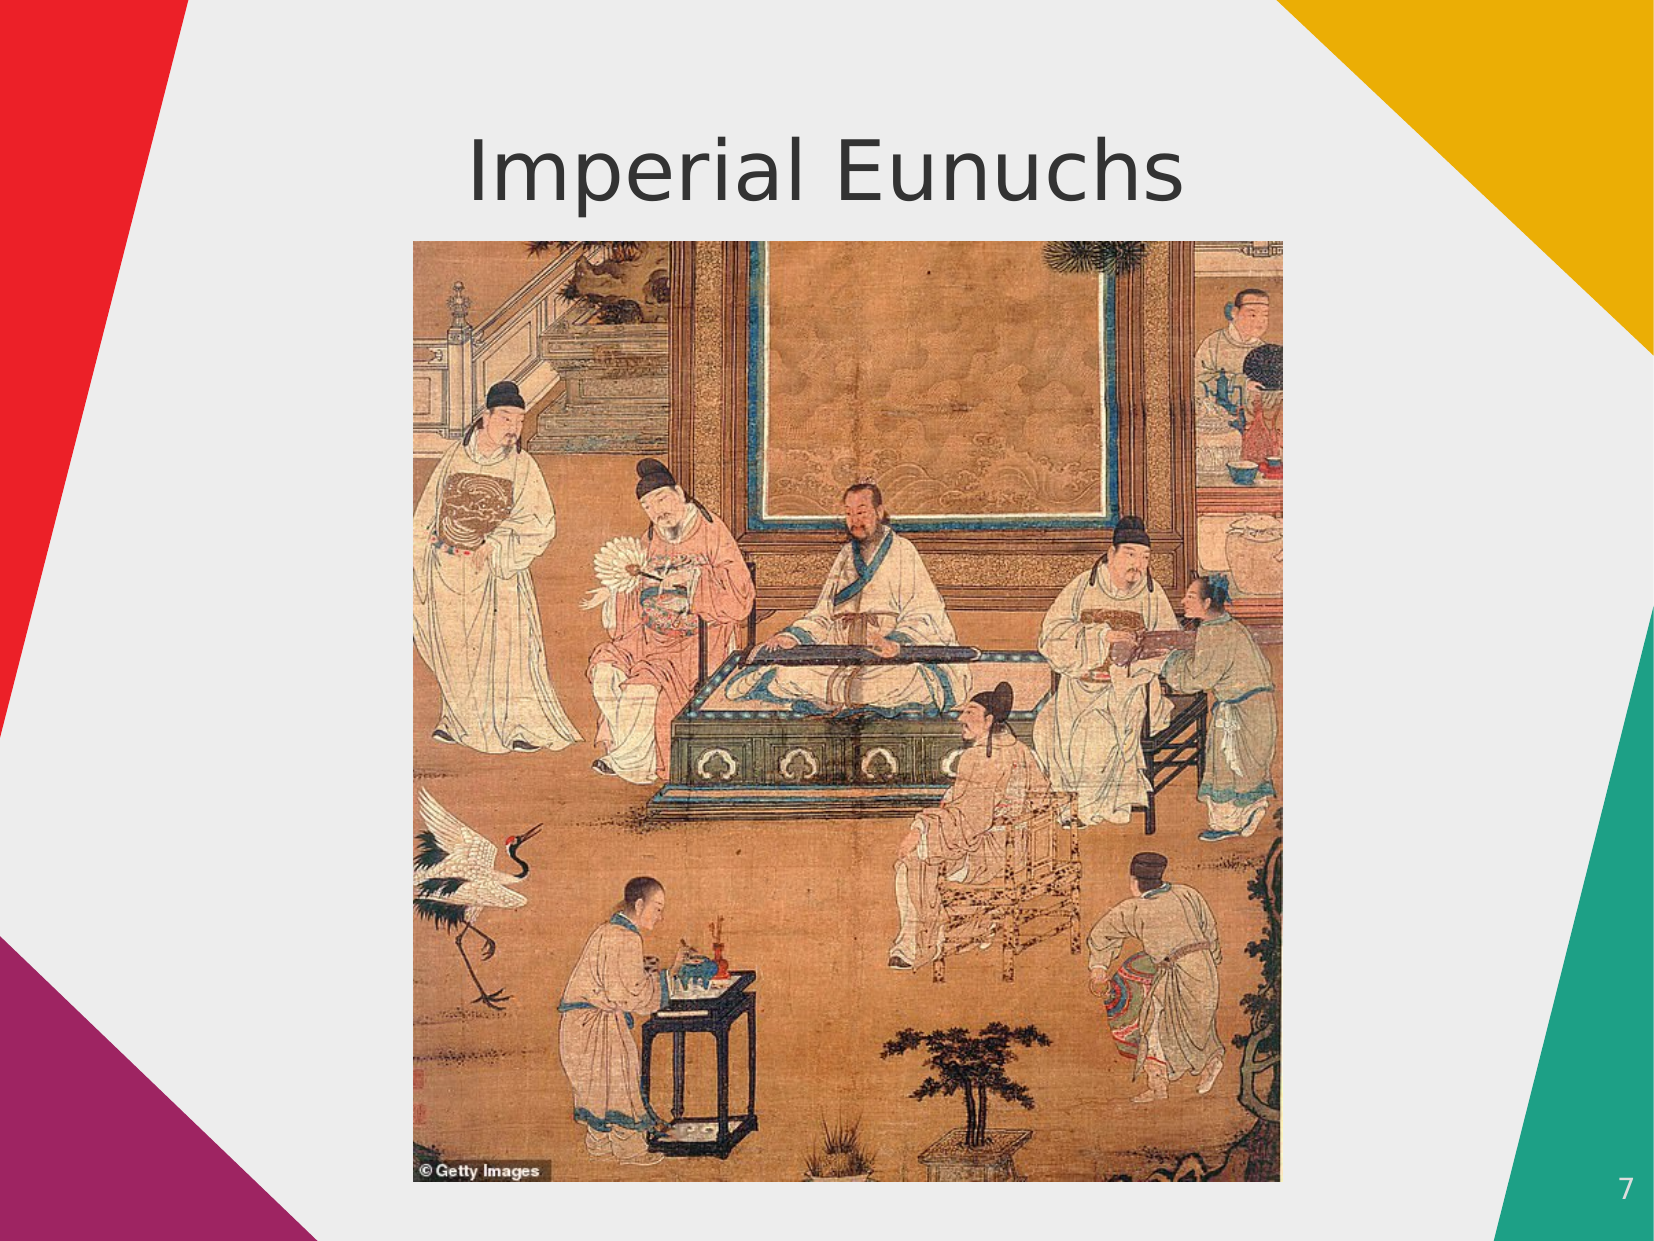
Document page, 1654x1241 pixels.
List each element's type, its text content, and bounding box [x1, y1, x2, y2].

picture [413, 241, 1283, 1182]
title Imperial Eunuchs [114, 73, 1539, 271]
